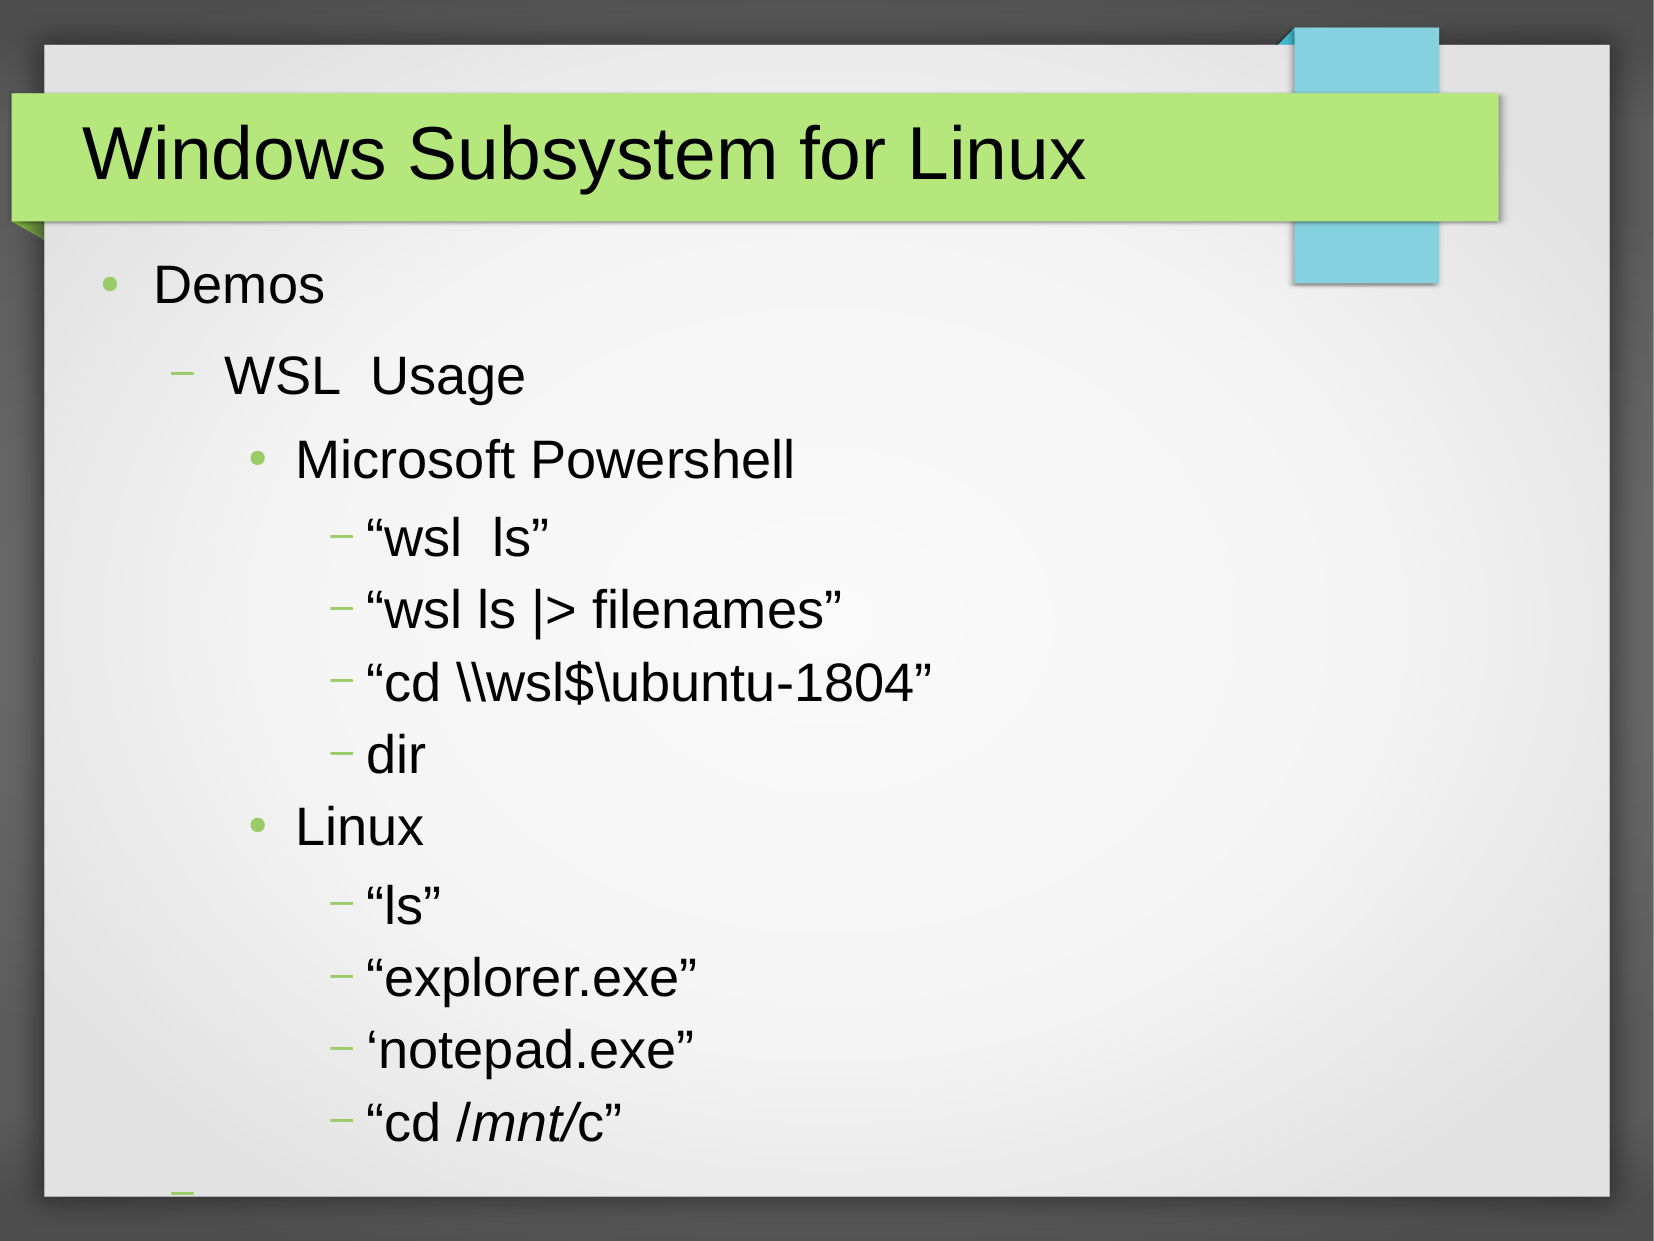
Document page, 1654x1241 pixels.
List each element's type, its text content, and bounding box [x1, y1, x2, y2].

list Demos WSL Usage Microsoft Powershell “wsl ls” “wsl ls |> filenames” “cd \\wsl$\ubuntu-1804” dir Linux “ls” “explorer.exe” ‘notepad.exe” “cd /mnt/c” [82, 255, 1571, 1156]
title Windows Subsystem for Linux [82, 94, 1264, 213]
picture [0, 0, 1654, 1241]
